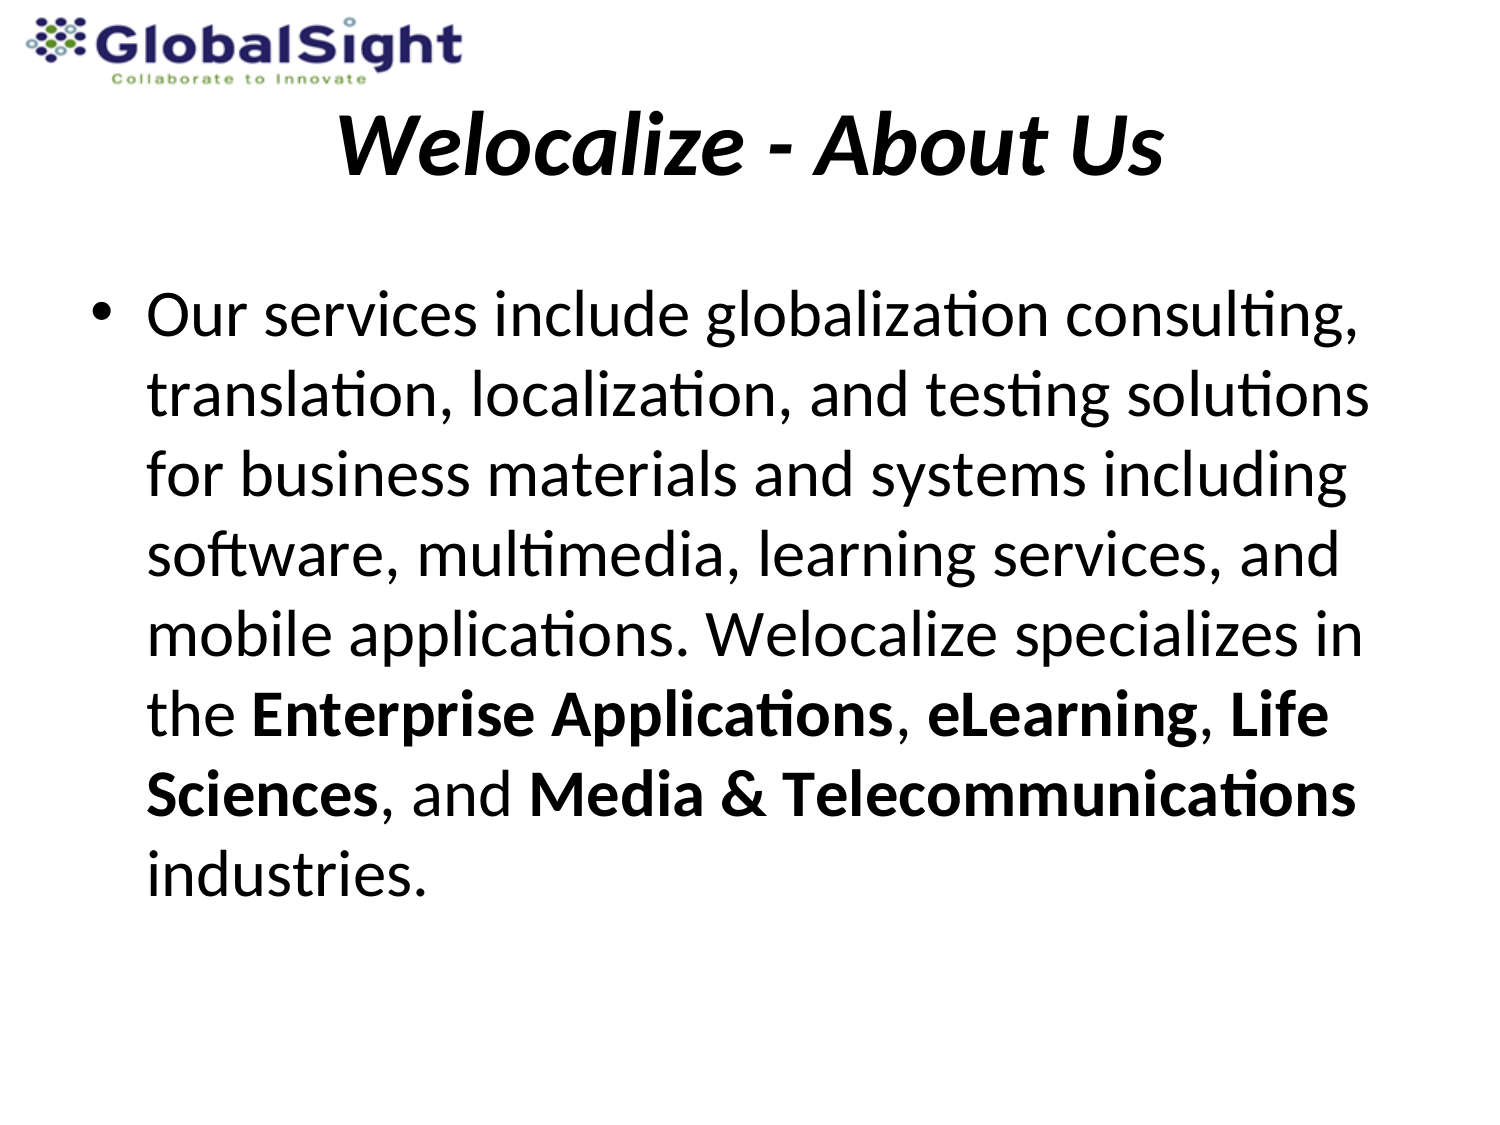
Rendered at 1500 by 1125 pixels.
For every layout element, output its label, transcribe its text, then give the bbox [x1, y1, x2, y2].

title Welocalize - About Us [75, 45, 1426, 233]
picture [0, 0, 482, 104]
list Our services include globalization consulting, translation, localization, and testing solutions for business materials and systems including software, multimedia, learning services, and mobile applications. Welocalize specializes in the Enterprise Applications, eLearning, Life Sciences, and Media & Telecommunications industries. [75, 262, 1426, 1006]
